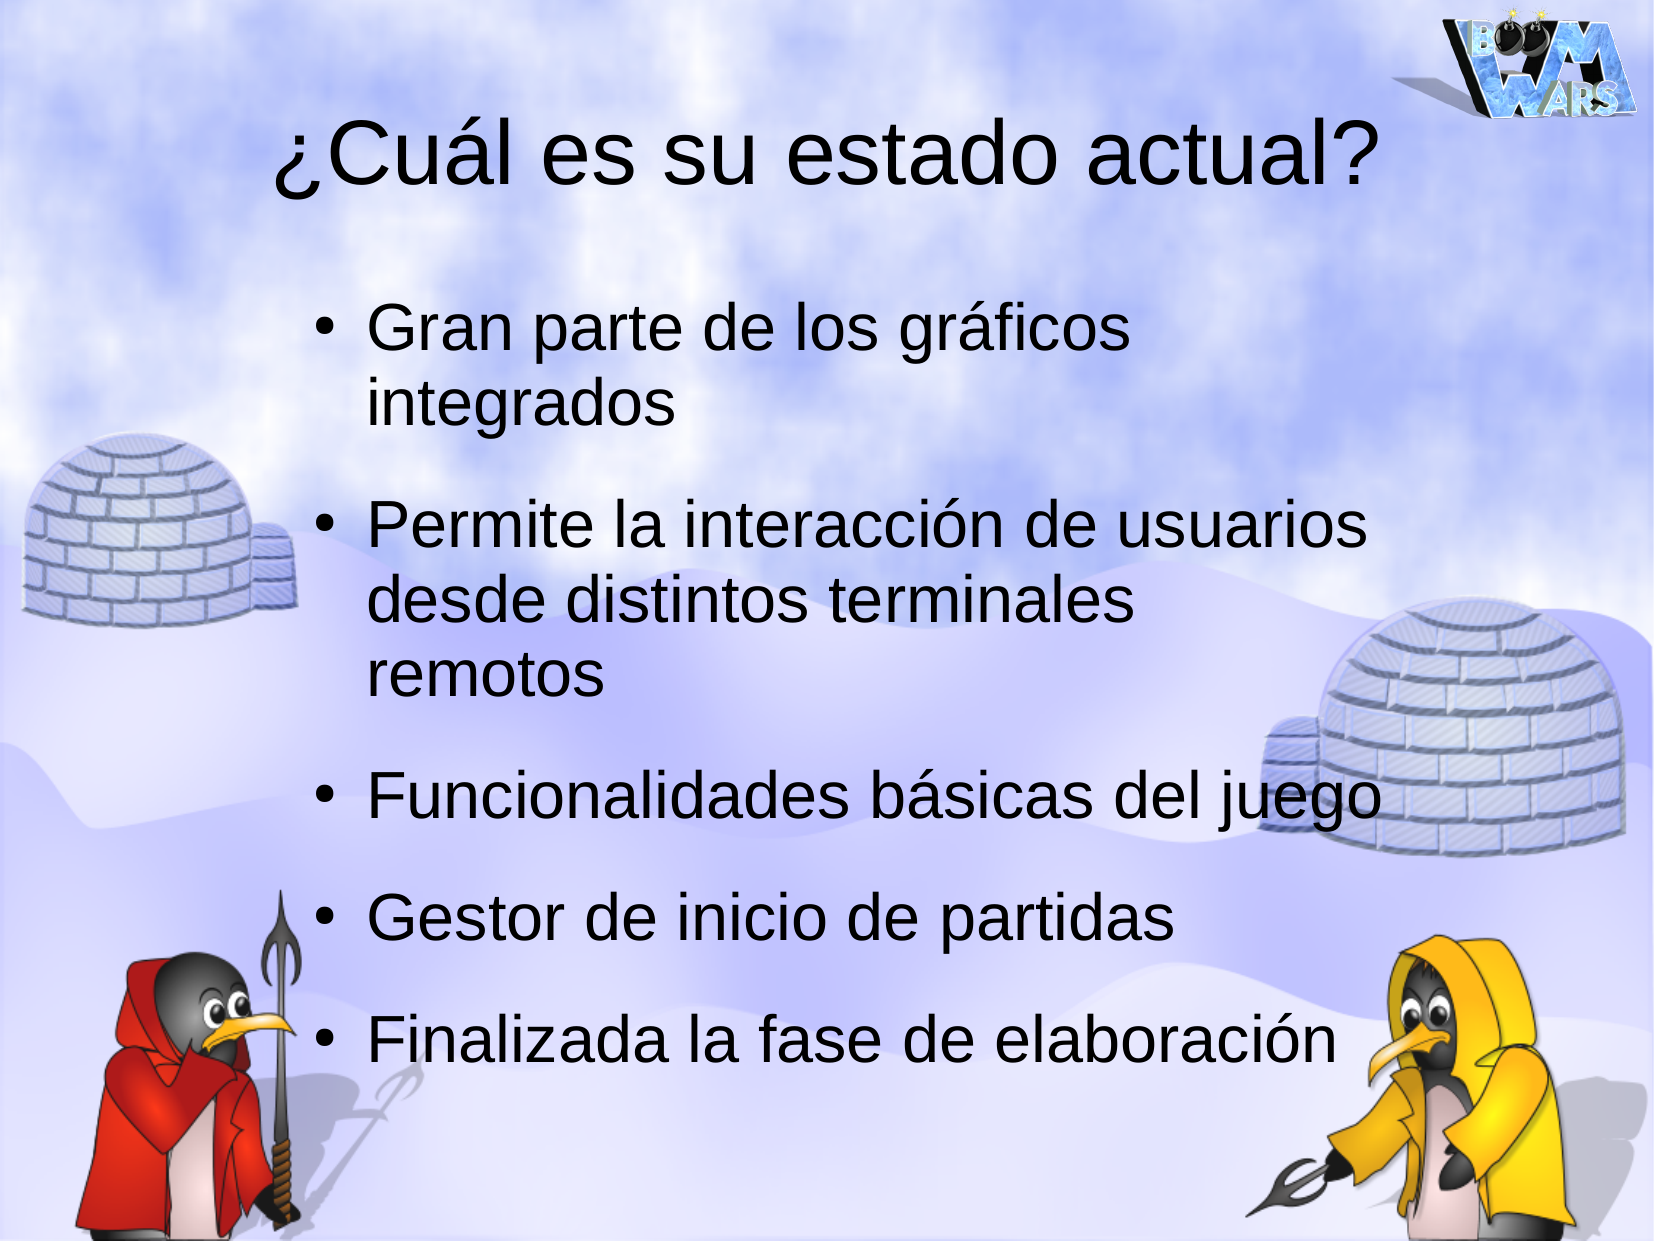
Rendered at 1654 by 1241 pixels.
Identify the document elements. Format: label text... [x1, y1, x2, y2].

title ¿Cuál es su estado actual? [82, 49, 1571, 257]
list Gran parte de los gráficos integrados Permite la interacción de usuarios desde distintos terminales remotos Funcionalidades básicas del juego Gestor de inicio de partidas Finalizada la fase de elaboración [295, 290, 1388, 1109]
picture [0, 0, 1654, 1241]
